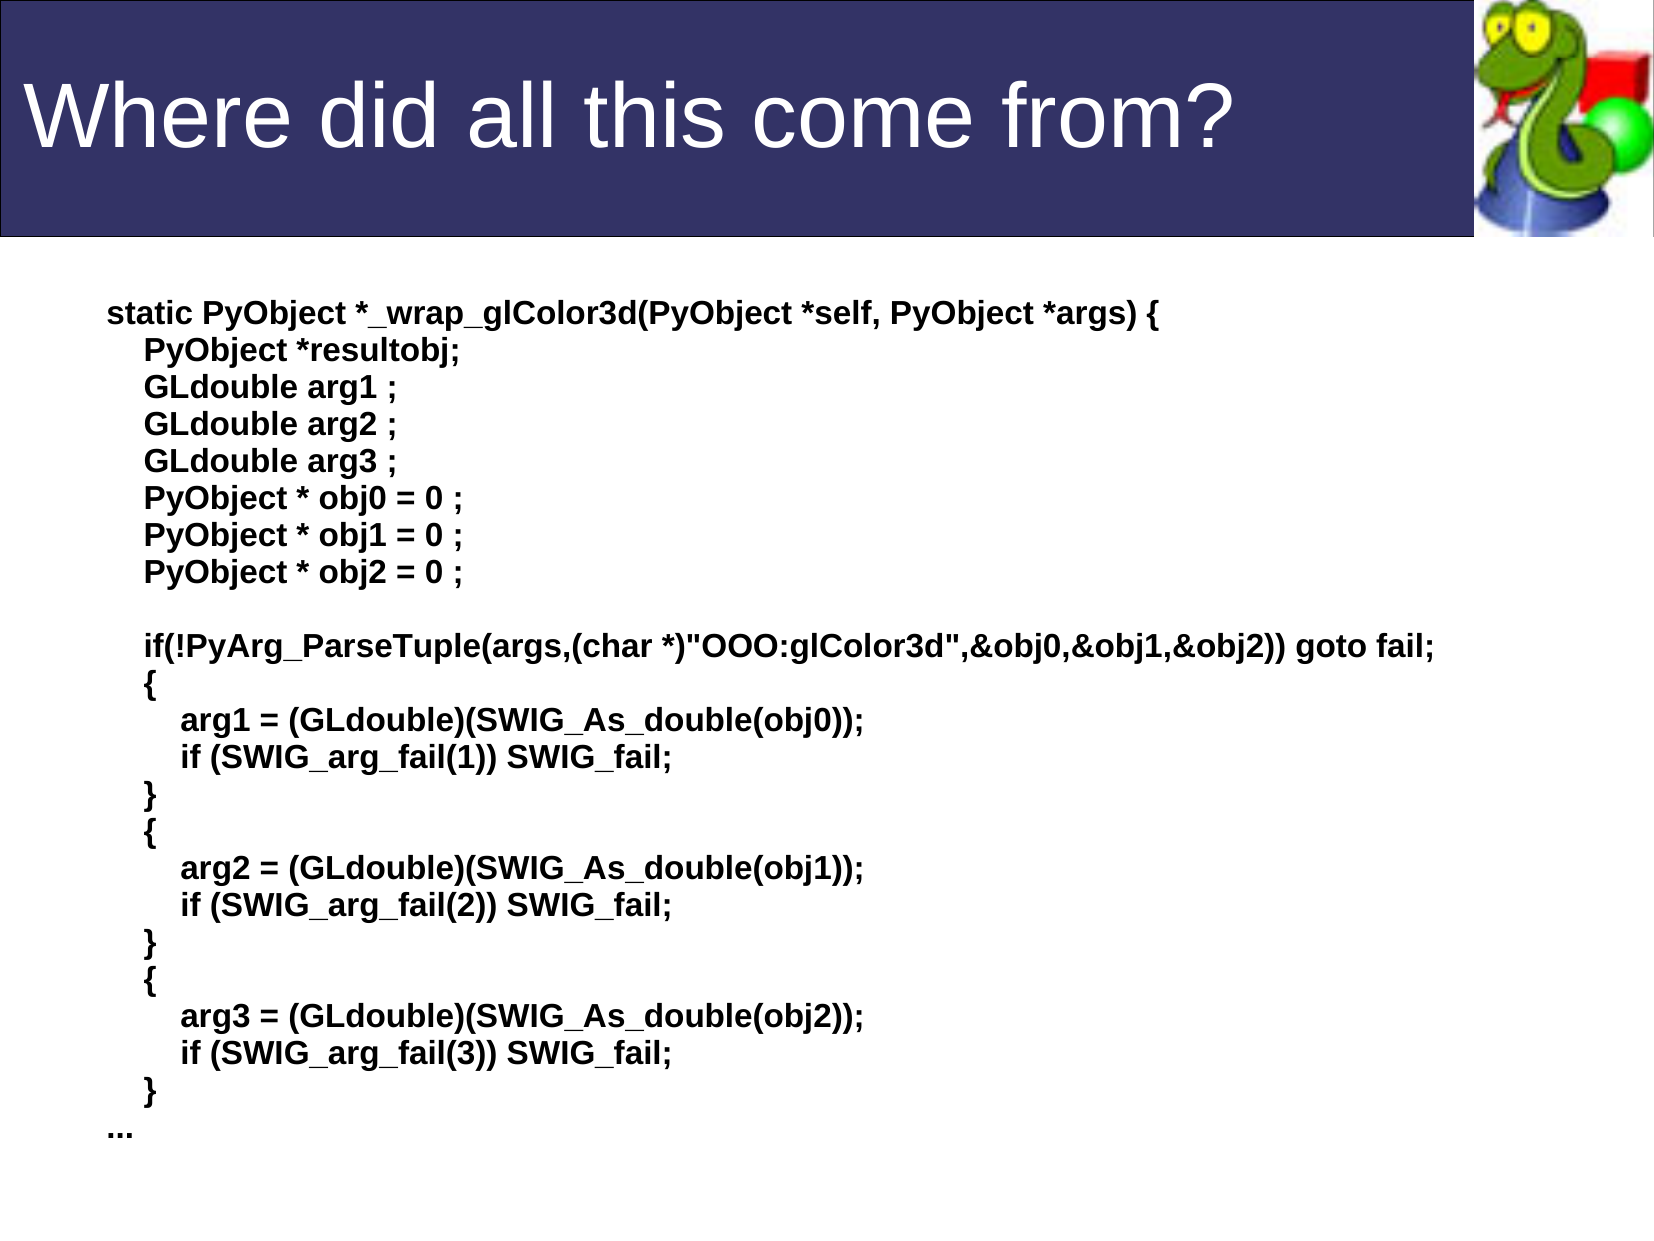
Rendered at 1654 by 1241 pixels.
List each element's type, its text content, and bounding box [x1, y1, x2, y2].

title Where did all this come from? [23, 19, 1477, 212]
picture [1474, 0, 1654, 237]
text_box static PyObject *_wrap_glColor3d(PyObject *self, PyObject *args) { PyObject *resultobj; GLdouble arg1 ; GLdouble arg2 ; GLdouble arg3 ; PyObject * obj0 = 0 ; PyObject * obj1 = 0 ; PyObject * obj2 = 0 ; if(!PyArg_ParseTuple(args,(char *)"OOO:glColor3d",&obj0,&obj1,&obj2)) goto fail; { arg1 = (GLdouble)(SWIG_As_double(obj0)); if (SWIG_arg_fail(1)) SWIG_fail; } { arg2 = (GLdouble)(SWIG_As_double(obj1)); if (SWIG_arg_fail(2)) SWIG_fail; } { arg3 = (GLdouble)(SWIG_As_double(obj2)); if (SWIG_arg_fail(3)) SWIG_fail; } ... [91, 286, 1562, 1154]
